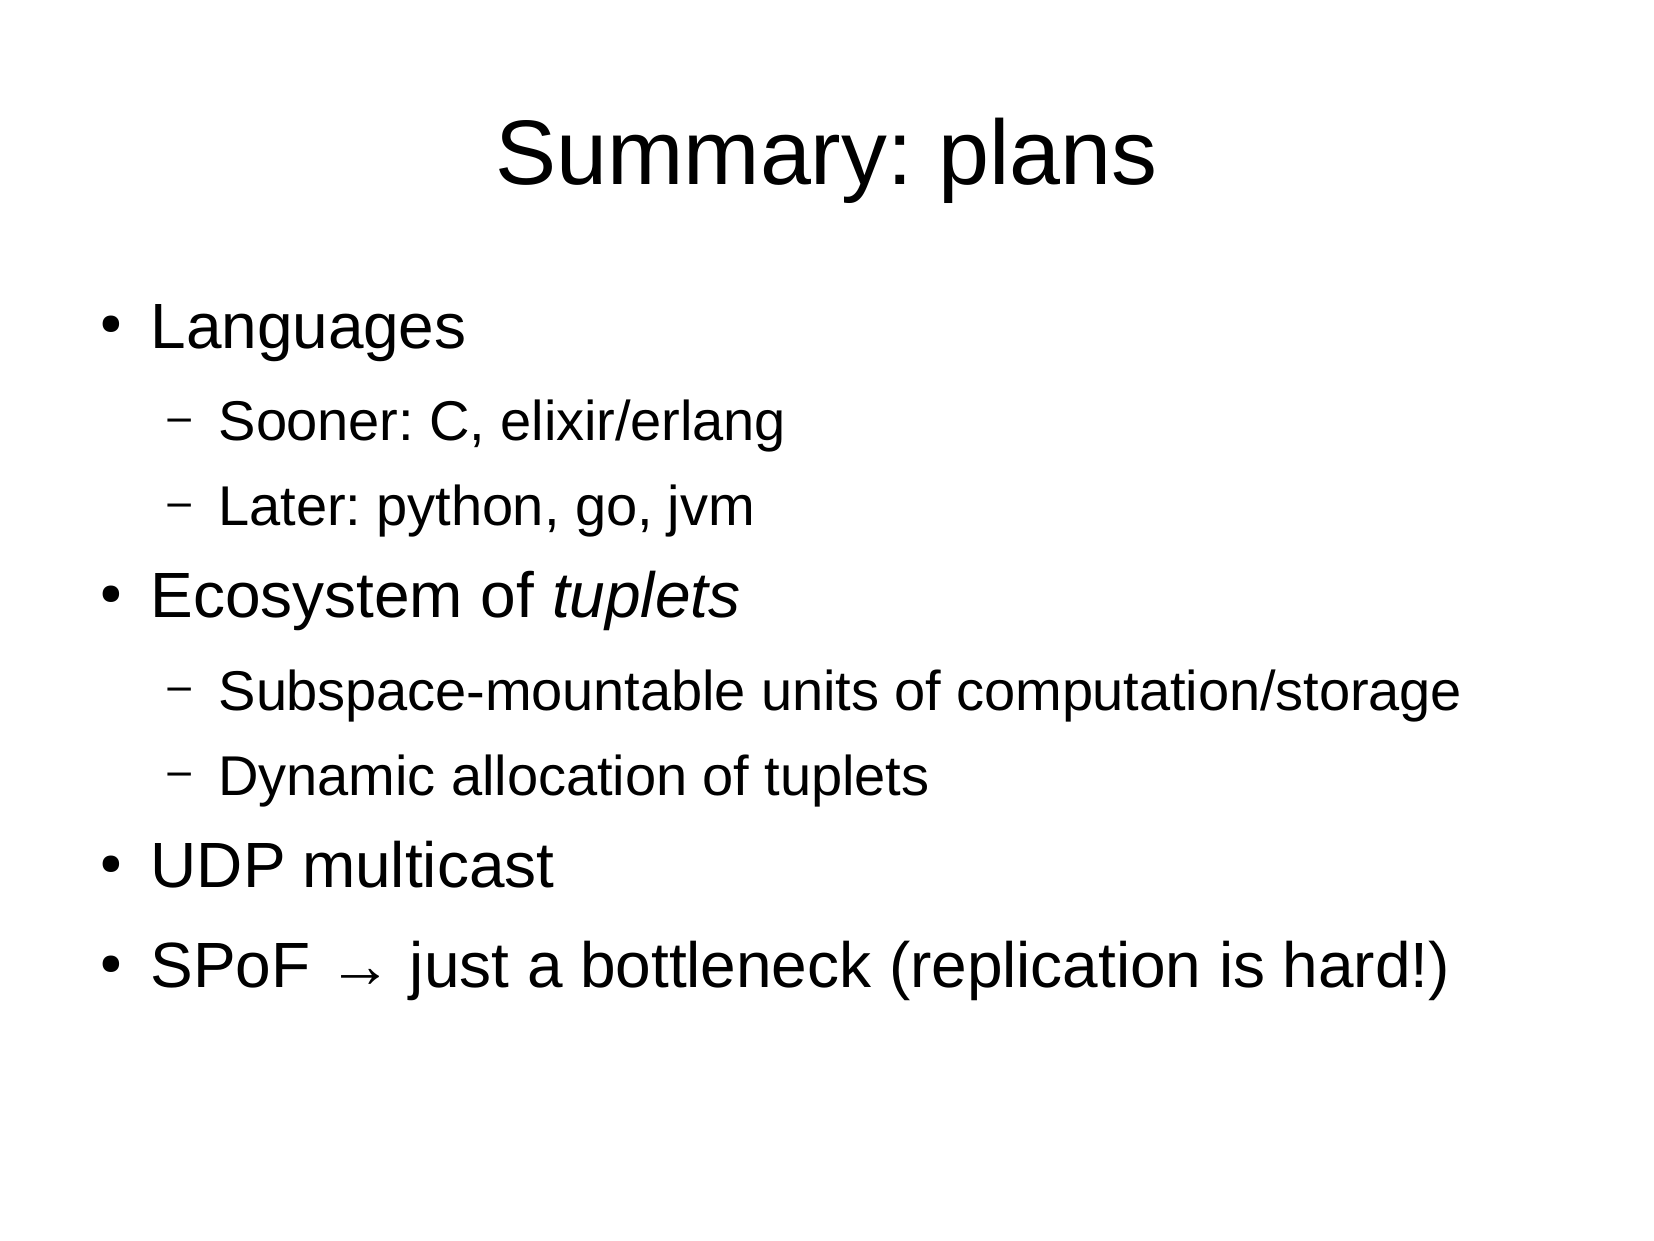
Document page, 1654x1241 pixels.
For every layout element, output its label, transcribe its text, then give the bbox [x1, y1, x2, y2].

list Languages Sooner: C, elixir/erlang Later: python, go, jvm Ecosystem of tuplets Subspace-mountable units of computation/storage Dynamic allocation of tuplets UDP multicast SPoF → just a bottleneck (replication is hard!) [82, 290, 1538, 1010]
title Summary: plans [82, 49, 1571, 257]
